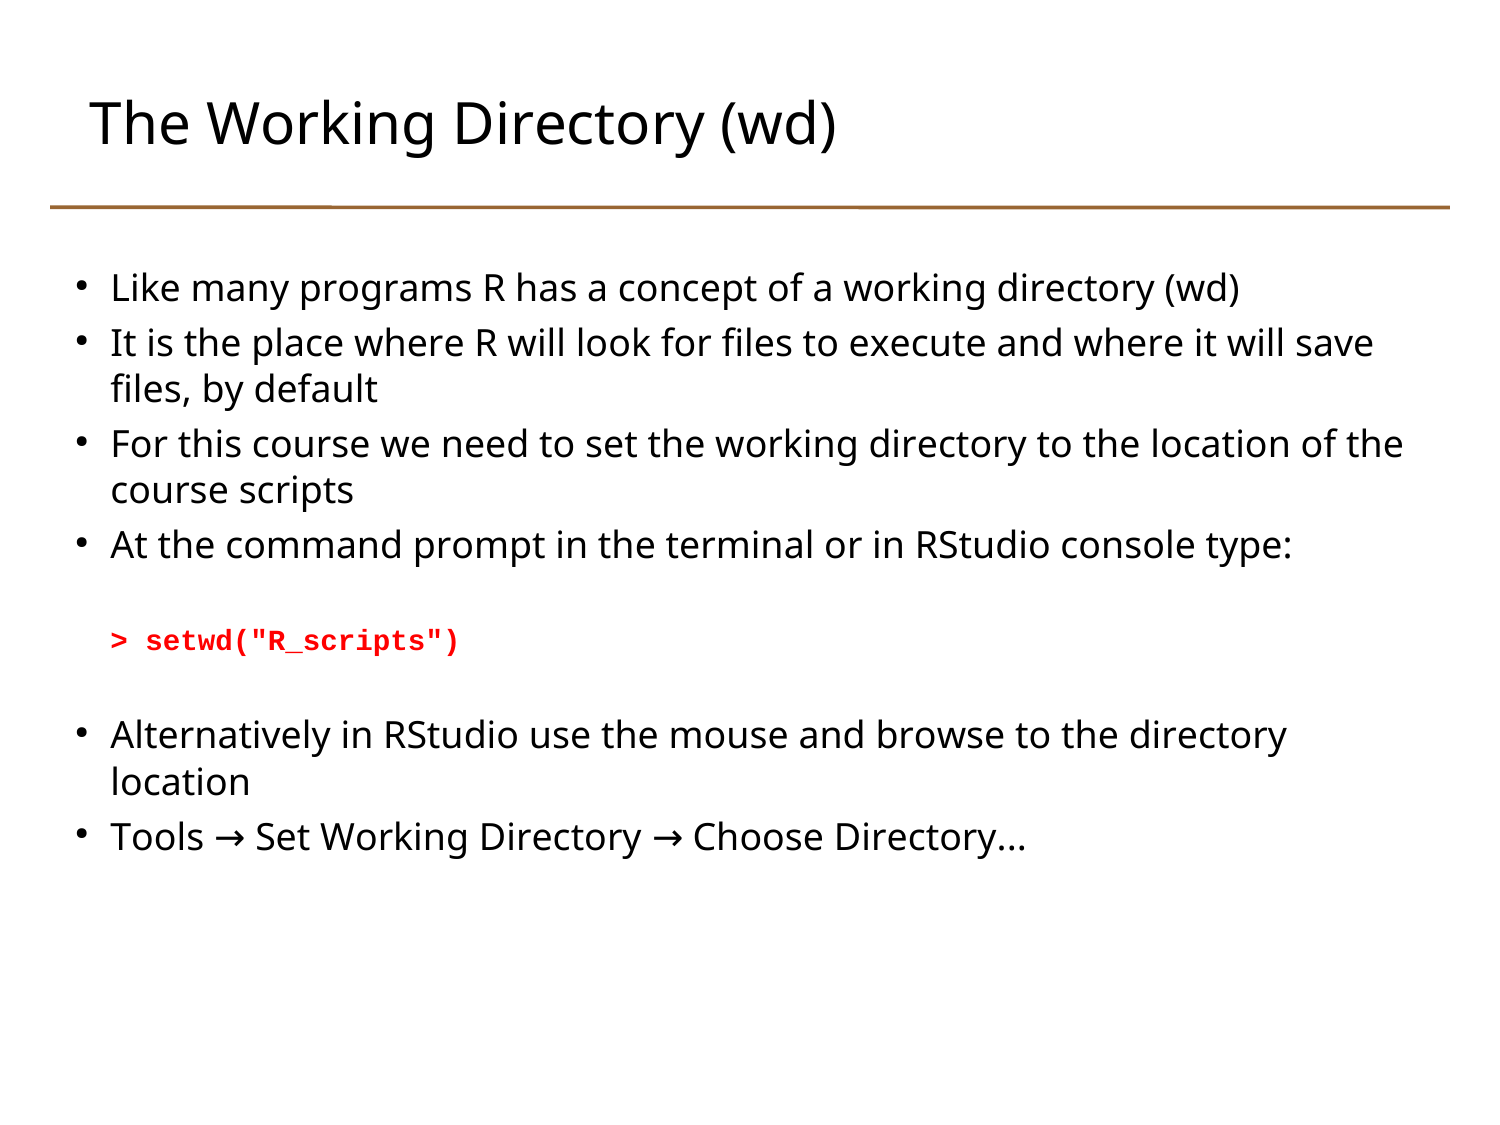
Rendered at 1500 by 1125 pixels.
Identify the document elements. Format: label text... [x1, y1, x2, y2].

text_box The Working Directory (wd) [75, 26, 1425, 215]
list Like many programs R has a concept of a working directory (wd) It is the place where R will look for files to execute and where it will save files, by default For this course we need to set the working directory to the location of the course scripts At the command prompt in the terminal or in RStudio console type: > setwd("R_scripts") Alternatively in RStudio use the mouse and browse to the directory location Tools → Set Working Directory → Choose Directory... [75, 263, 1422, 1006]
